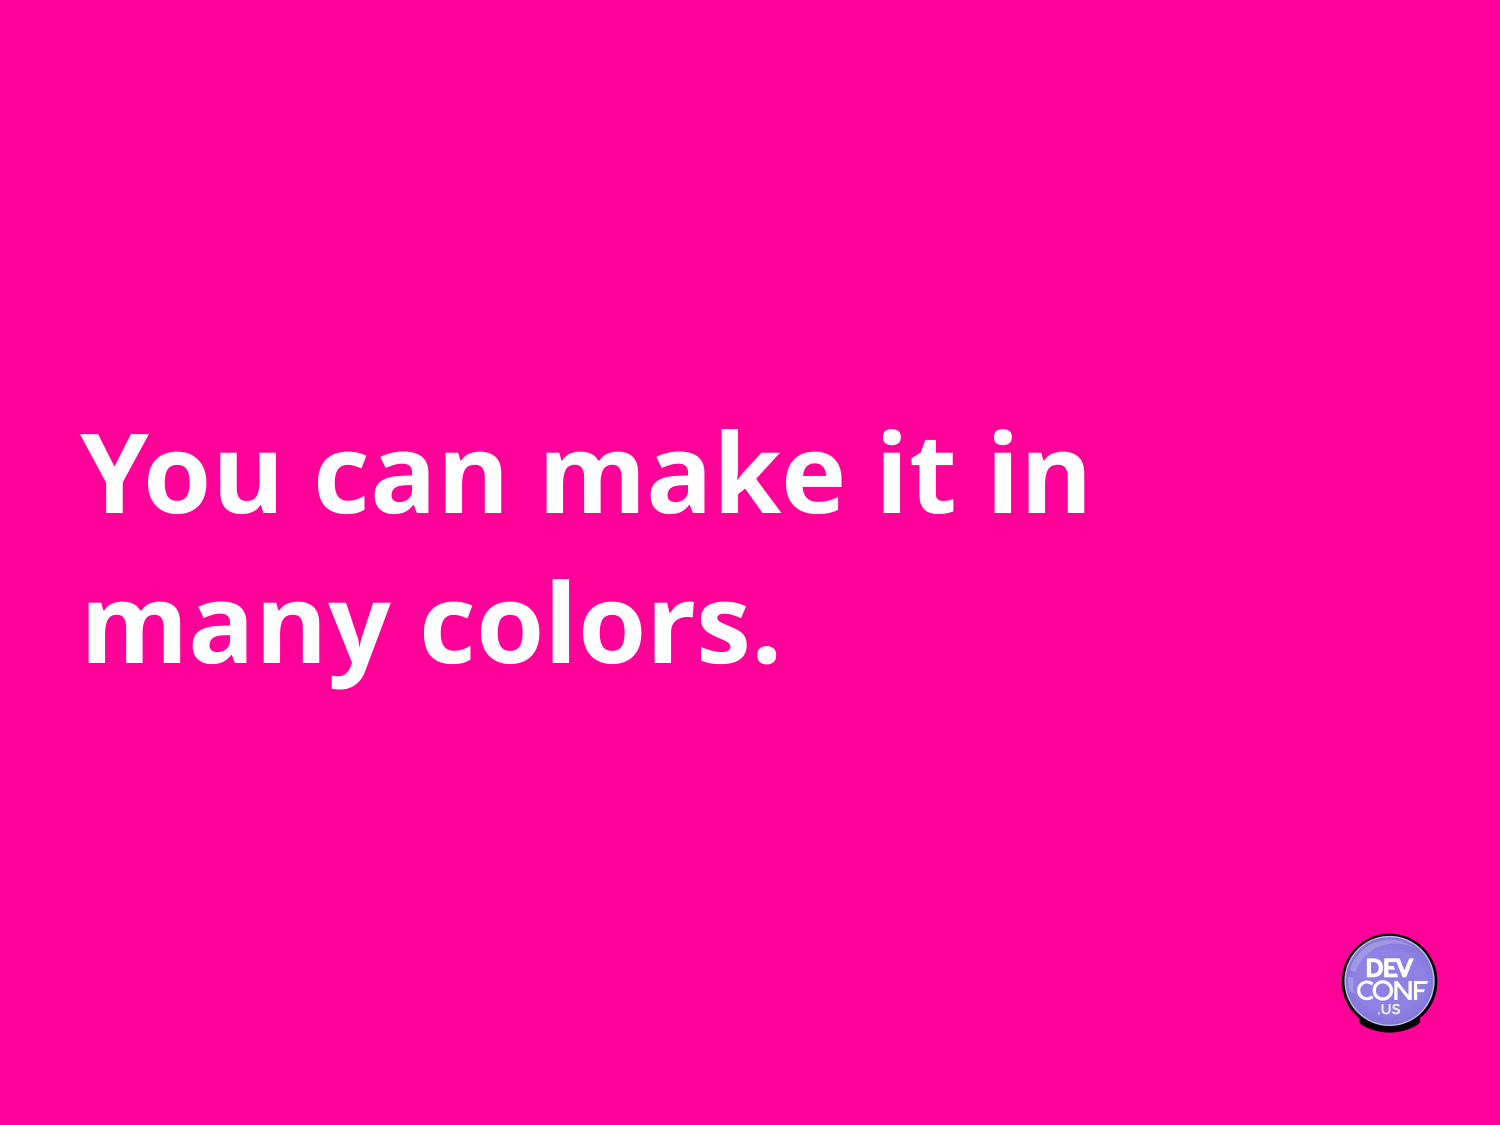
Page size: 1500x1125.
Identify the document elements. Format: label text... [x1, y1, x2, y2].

picture [1335, 928, 1444, 1037]
title You can make it in many colors. [80, 98, 1125, 994]
